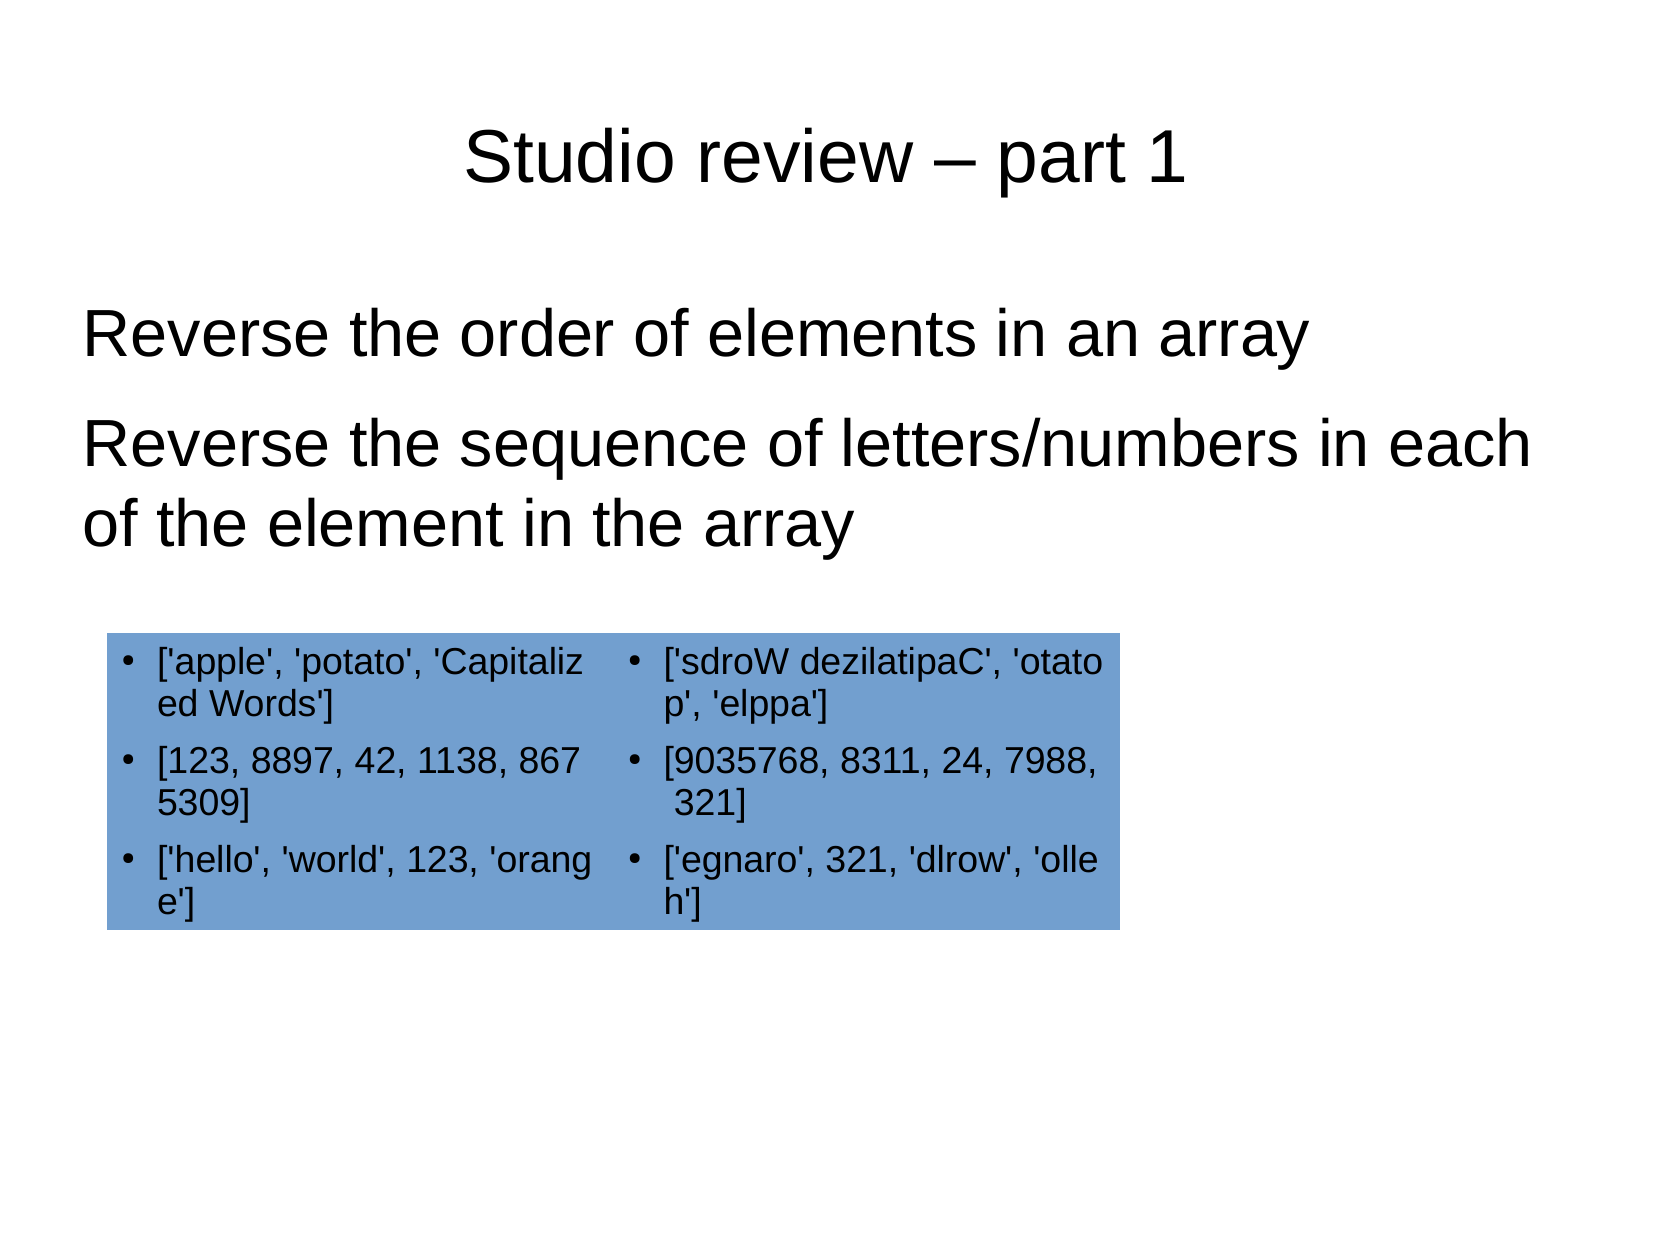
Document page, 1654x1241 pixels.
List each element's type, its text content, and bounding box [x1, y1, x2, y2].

list Reverse the order of elements in an array Reverse the sequence of letters/numbers in each of the element in the array [82, 290, 1571, 1010]
table_header ['sdroW dezilatipaC', 'otatop', 'elppa'] [613, 633, 1120, 732]
table_cell ['hello', 'world', 123, 'orange'] [107, 831, 613, 930]
table_cell [123, 8897, 42, 1138, 8675309] [107, 732, 613, 831]
table_header ['apple', 'potato', 'Capitalized Words'] [107, 633, 613, 732]
table_cell [9035768, 8311, 24, 7988, 321] [613, 732, 1120, 831]
title Studio review – part 1 [82, 49, 1571, 257]
table_cell ['egnaro', 321, 'dlrow', 'olleh'] [613, 831, 1120, 930]
